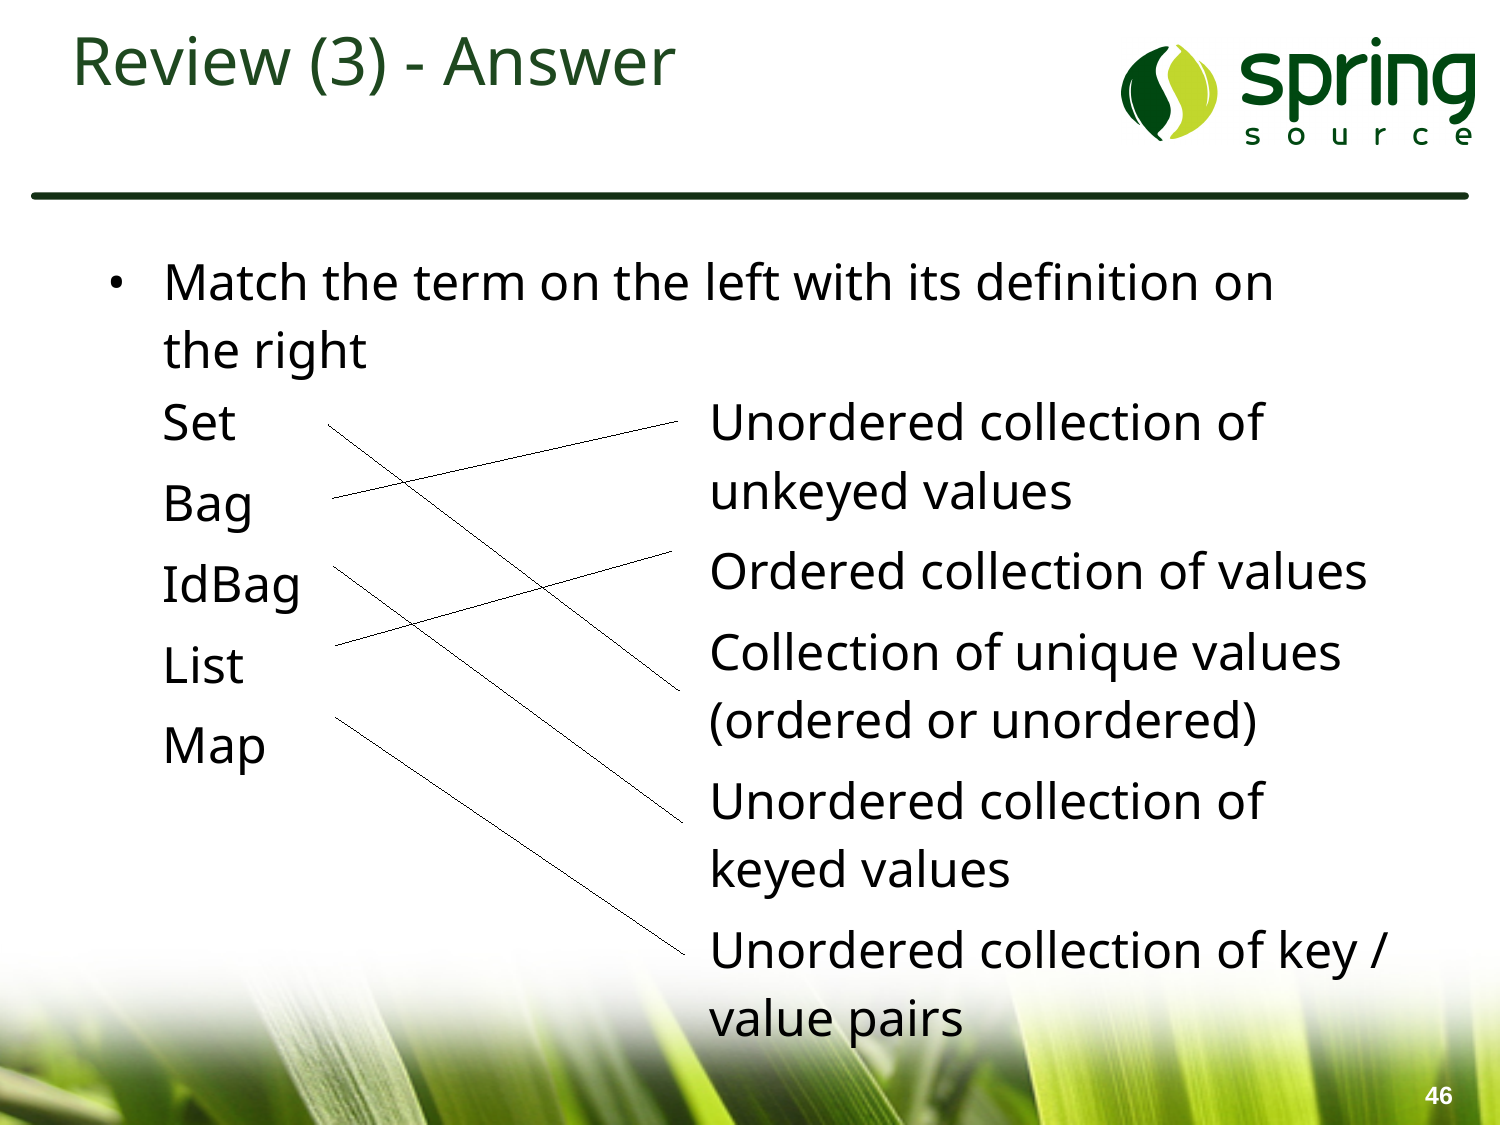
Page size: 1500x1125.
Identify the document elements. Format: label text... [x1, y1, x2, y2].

title Review (3) - Answer [56, 7, 1089, 198]
list Match the term on the left with its definition on the right [92, 239, 1377, 654]
list Set Bag IdBag List Map [162, 654, 709, 1116]
list Unordered collection of unkeyed values Ordered collection of values Collection of unique values (ordered or unordered) Unordered collection of keyed values Unordered collection of key / value pairs [709, 387, 1404, 1116]
picture [0, 944, 1500, 1125]
picture [1121, 37, 1475, 145]
